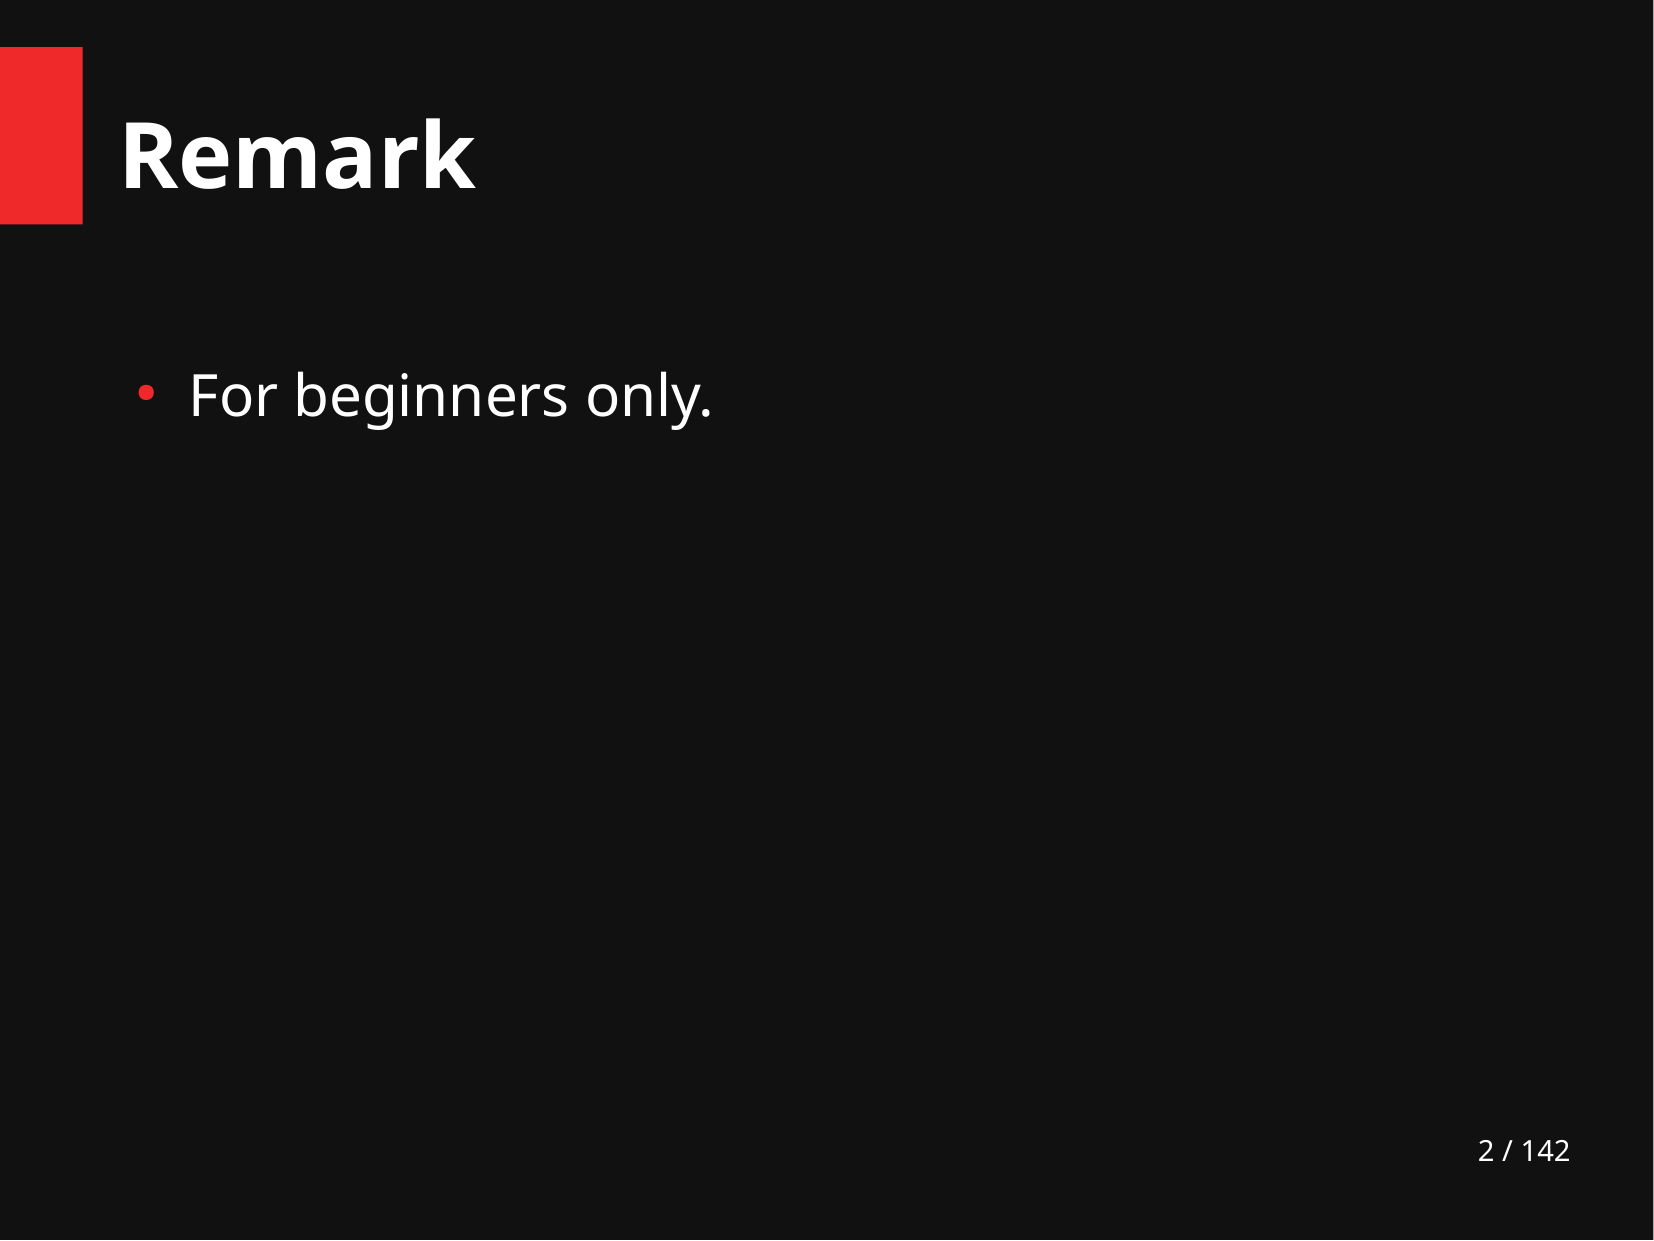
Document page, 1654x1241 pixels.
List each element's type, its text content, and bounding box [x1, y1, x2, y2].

list For beginners only. [118, 354, 1536, 1074]
title Remark [118, 49, 1571, 257]
